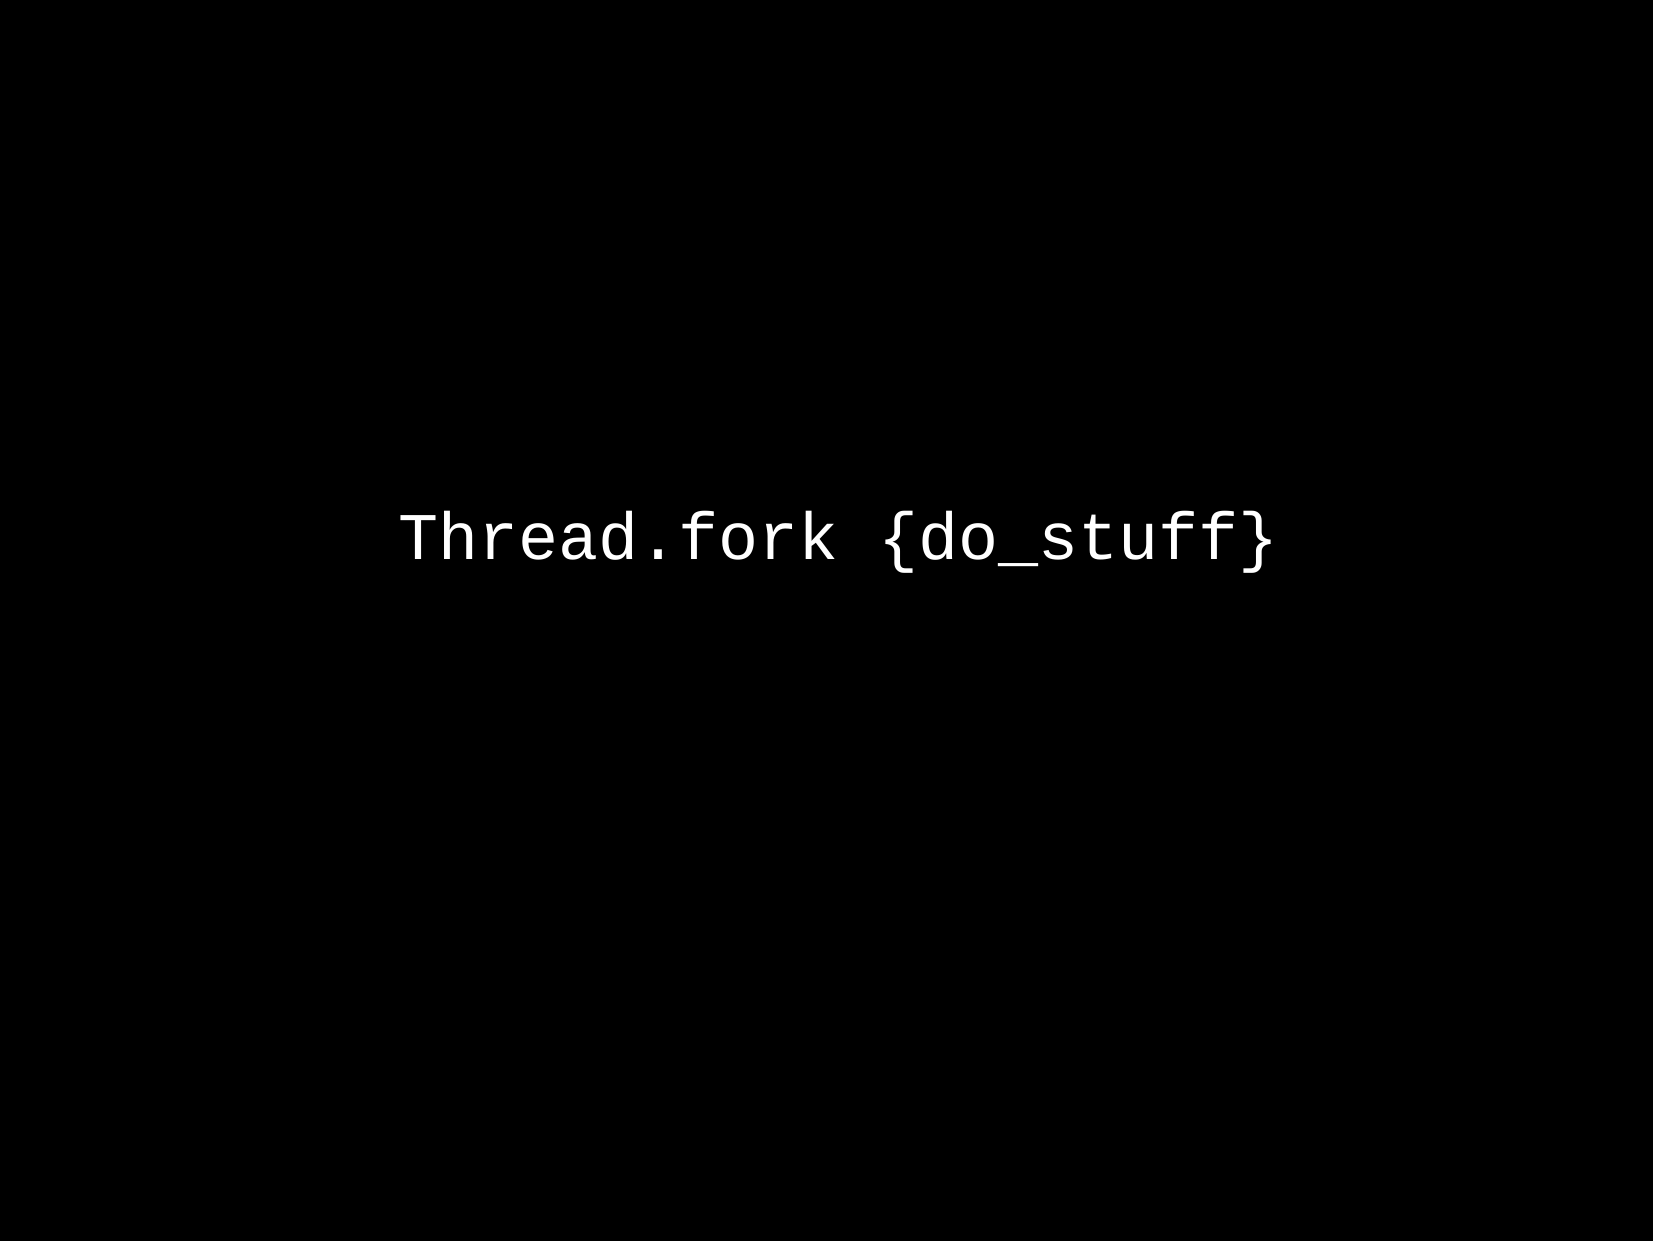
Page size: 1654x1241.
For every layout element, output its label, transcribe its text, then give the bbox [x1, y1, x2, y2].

subtitle Thread.fork {do_stuff} [82, 49, 1571, 1109]
